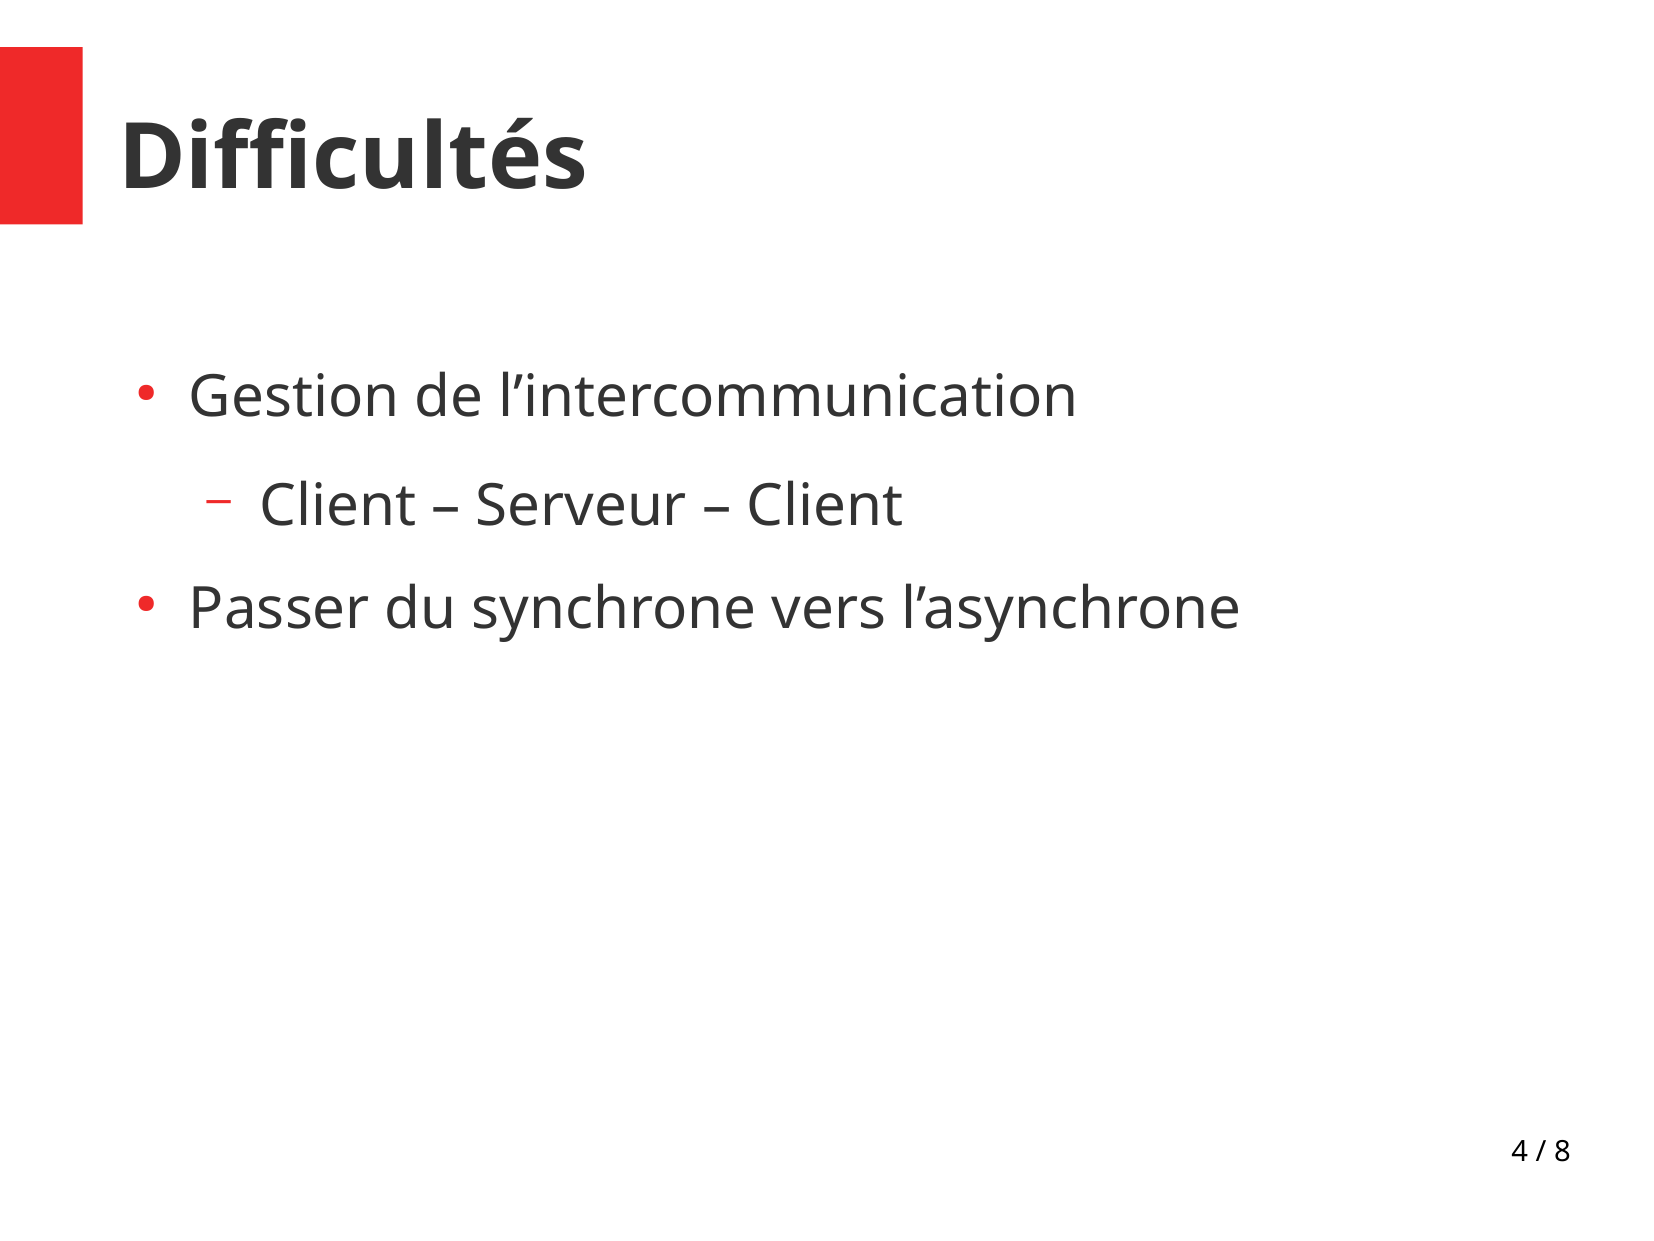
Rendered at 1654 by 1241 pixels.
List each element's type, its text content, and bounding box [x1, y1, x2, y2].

list Gestion de l’intercommunication Client – Serveur – Client Passer du synchrone vers l’asynchrone [118, 354, 1536, 1074]
title Difficultés [118, 49, 1571, 257]
